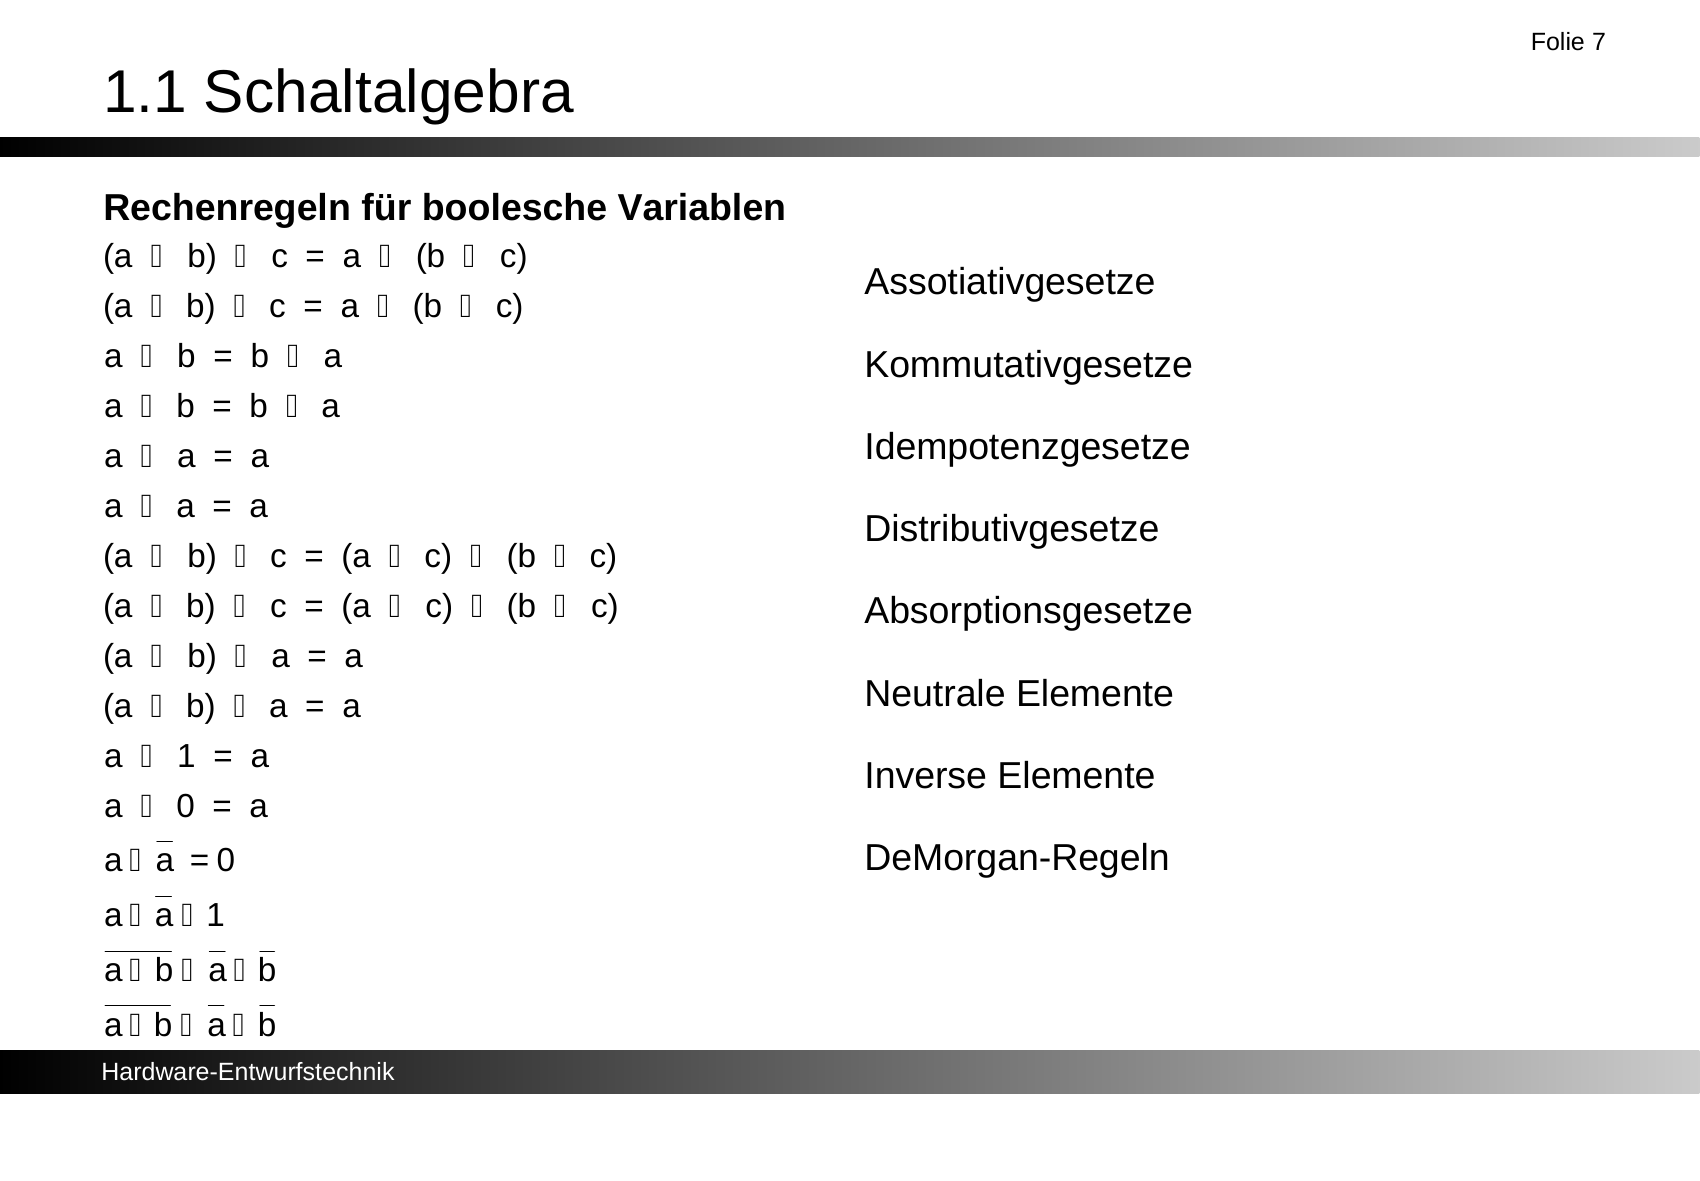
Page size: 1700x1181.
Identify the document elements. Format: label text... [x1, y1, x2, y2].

chart [101, 237, 622, 1042]
title 1.1 Schaltalgebra [87, 36, 1421, 142]
text_box Assotiativgesetze Kommutativgesetze Idempotenzgesetze Distributivgesetze Absorptionsgesetze Neutrale Elemente Inverse Elemente DeMorgan-Regeln [849, 212, 1625, 886]
list Rechenregeln für boolesche Variablen [87, 174, 951, 285]
